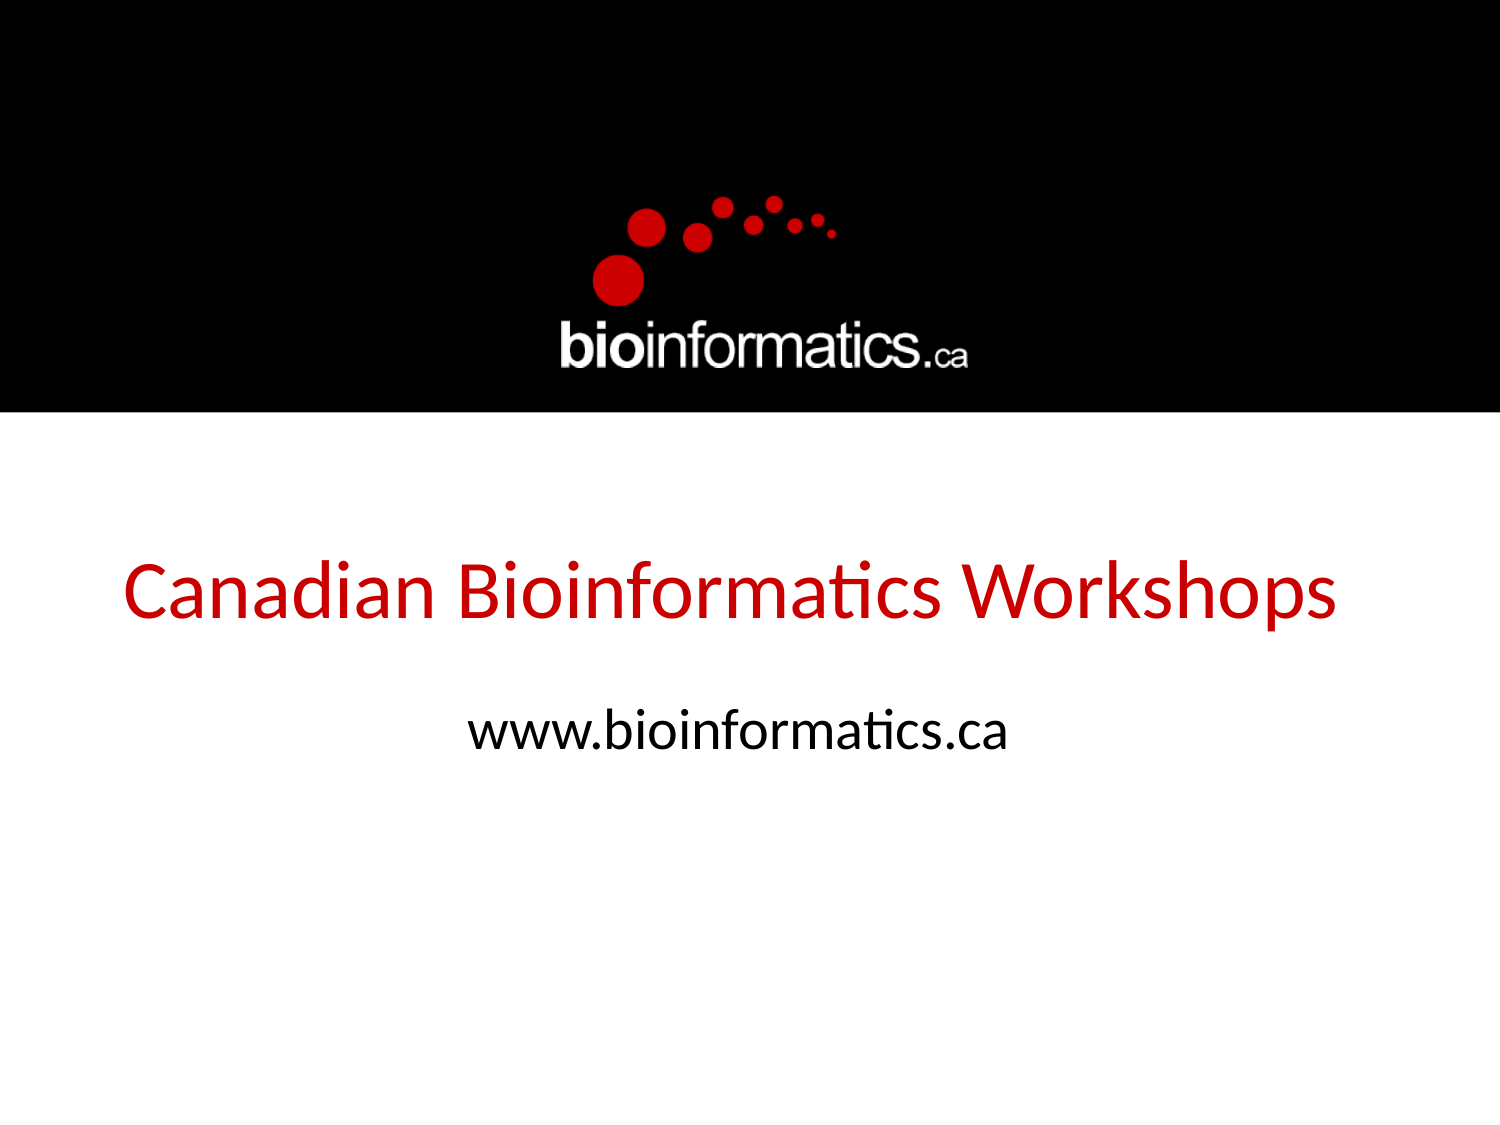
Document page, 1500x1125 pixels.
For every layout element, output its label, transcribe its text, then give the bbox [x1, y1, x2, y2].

text_box www.bioinformatics.ca [182, 683, 1295, 1000]
picture [561, 196, 968, 368]
title Canadian Bioinformatics Workshops [108, 466, 1384, 705]
